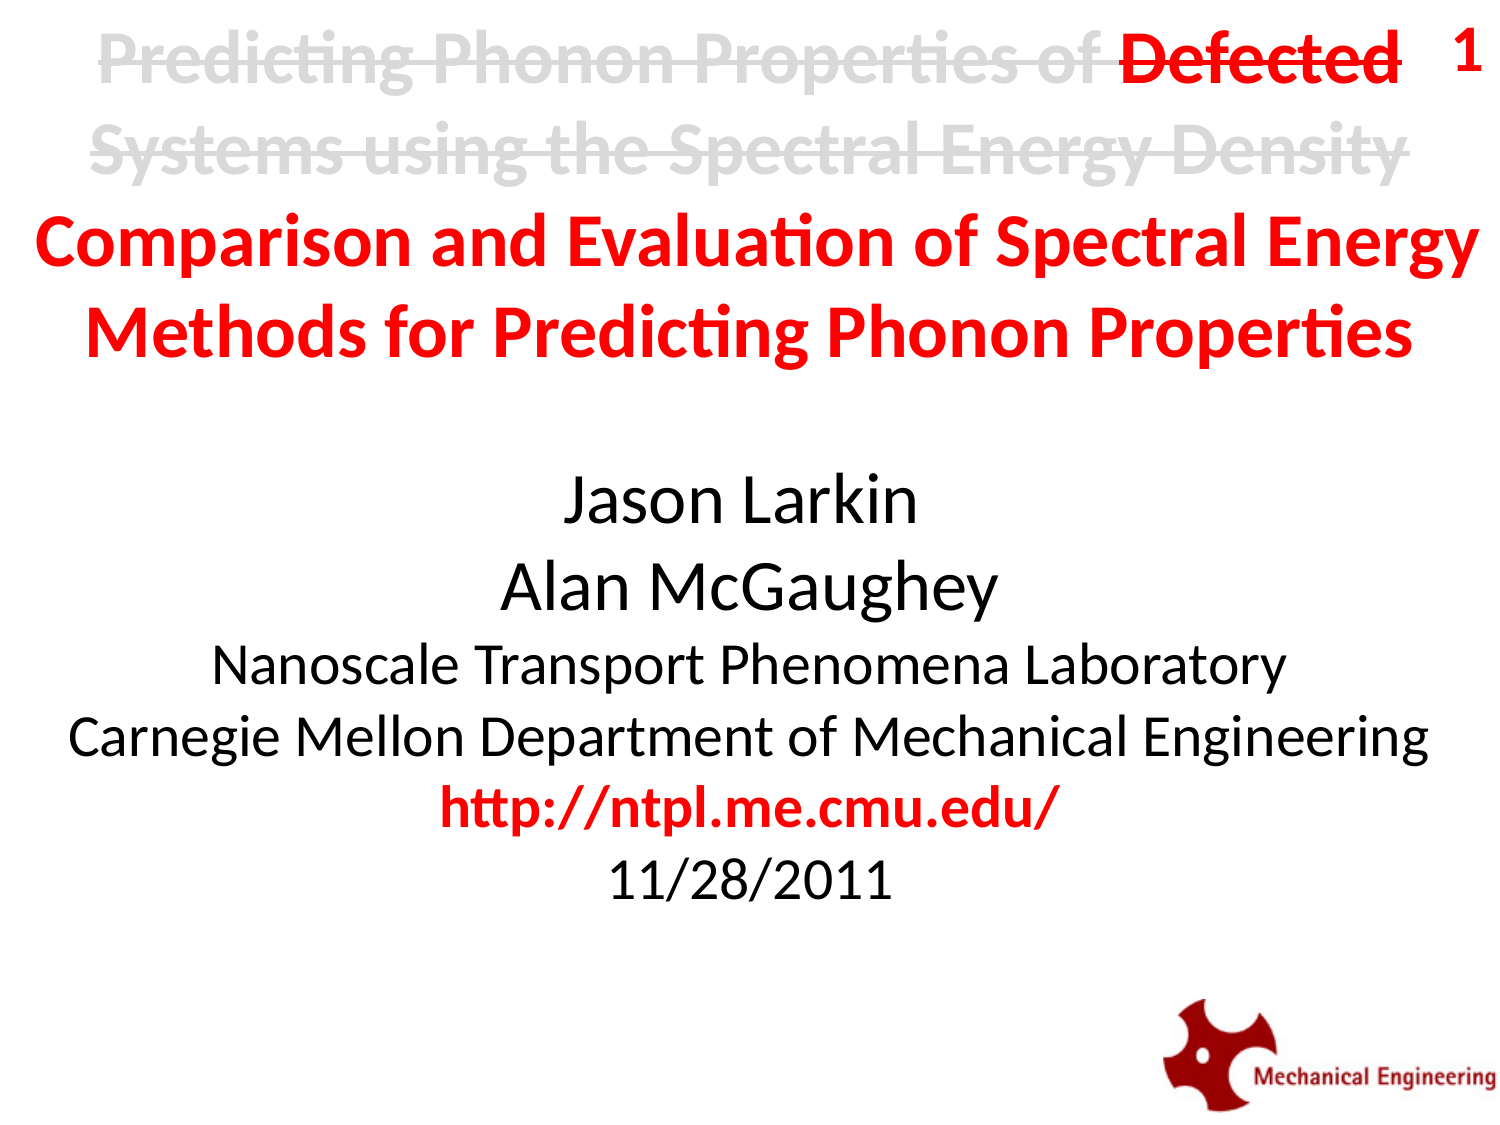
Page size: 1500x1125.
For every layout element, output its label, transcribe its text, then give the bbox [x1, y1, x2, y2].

title Predicting Phonon Properties of Defected Systems using the Spectral Energy Density Comparison and Evaluation of Spectral Energy Methods for Predicting Phonon Properties Jason Larkin Alan McGaughey Nanoscale Transport Phenomena Laboratory Carnegie Mellon Department of Mechanical Engineering http://ntpl.me.cmu.edu/ 11/28/2011 [0, 0, 1500, 1125]
text_box 1 [1435, 0, 1500, 93]
